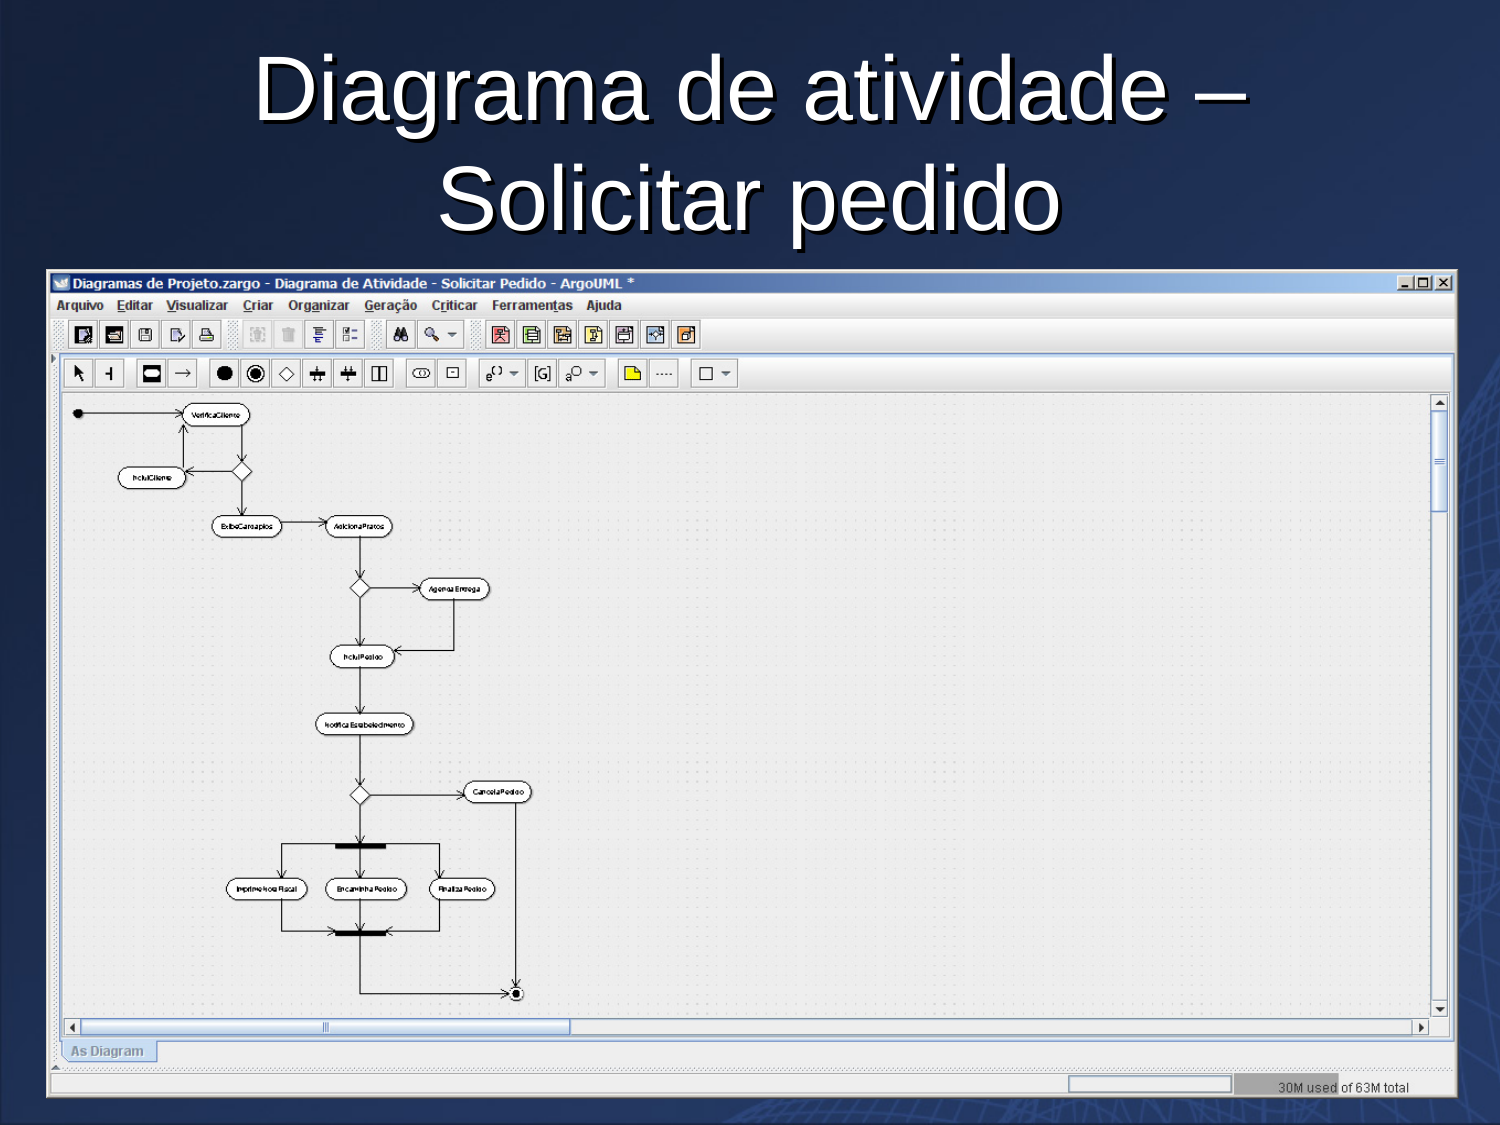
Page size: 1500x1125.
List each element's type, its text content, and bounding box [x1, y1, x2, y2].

picture [0, 0, 1500, 1125]
title Diagrama de atividade – Solicitar pedido [75, 20, 1426, 257]
